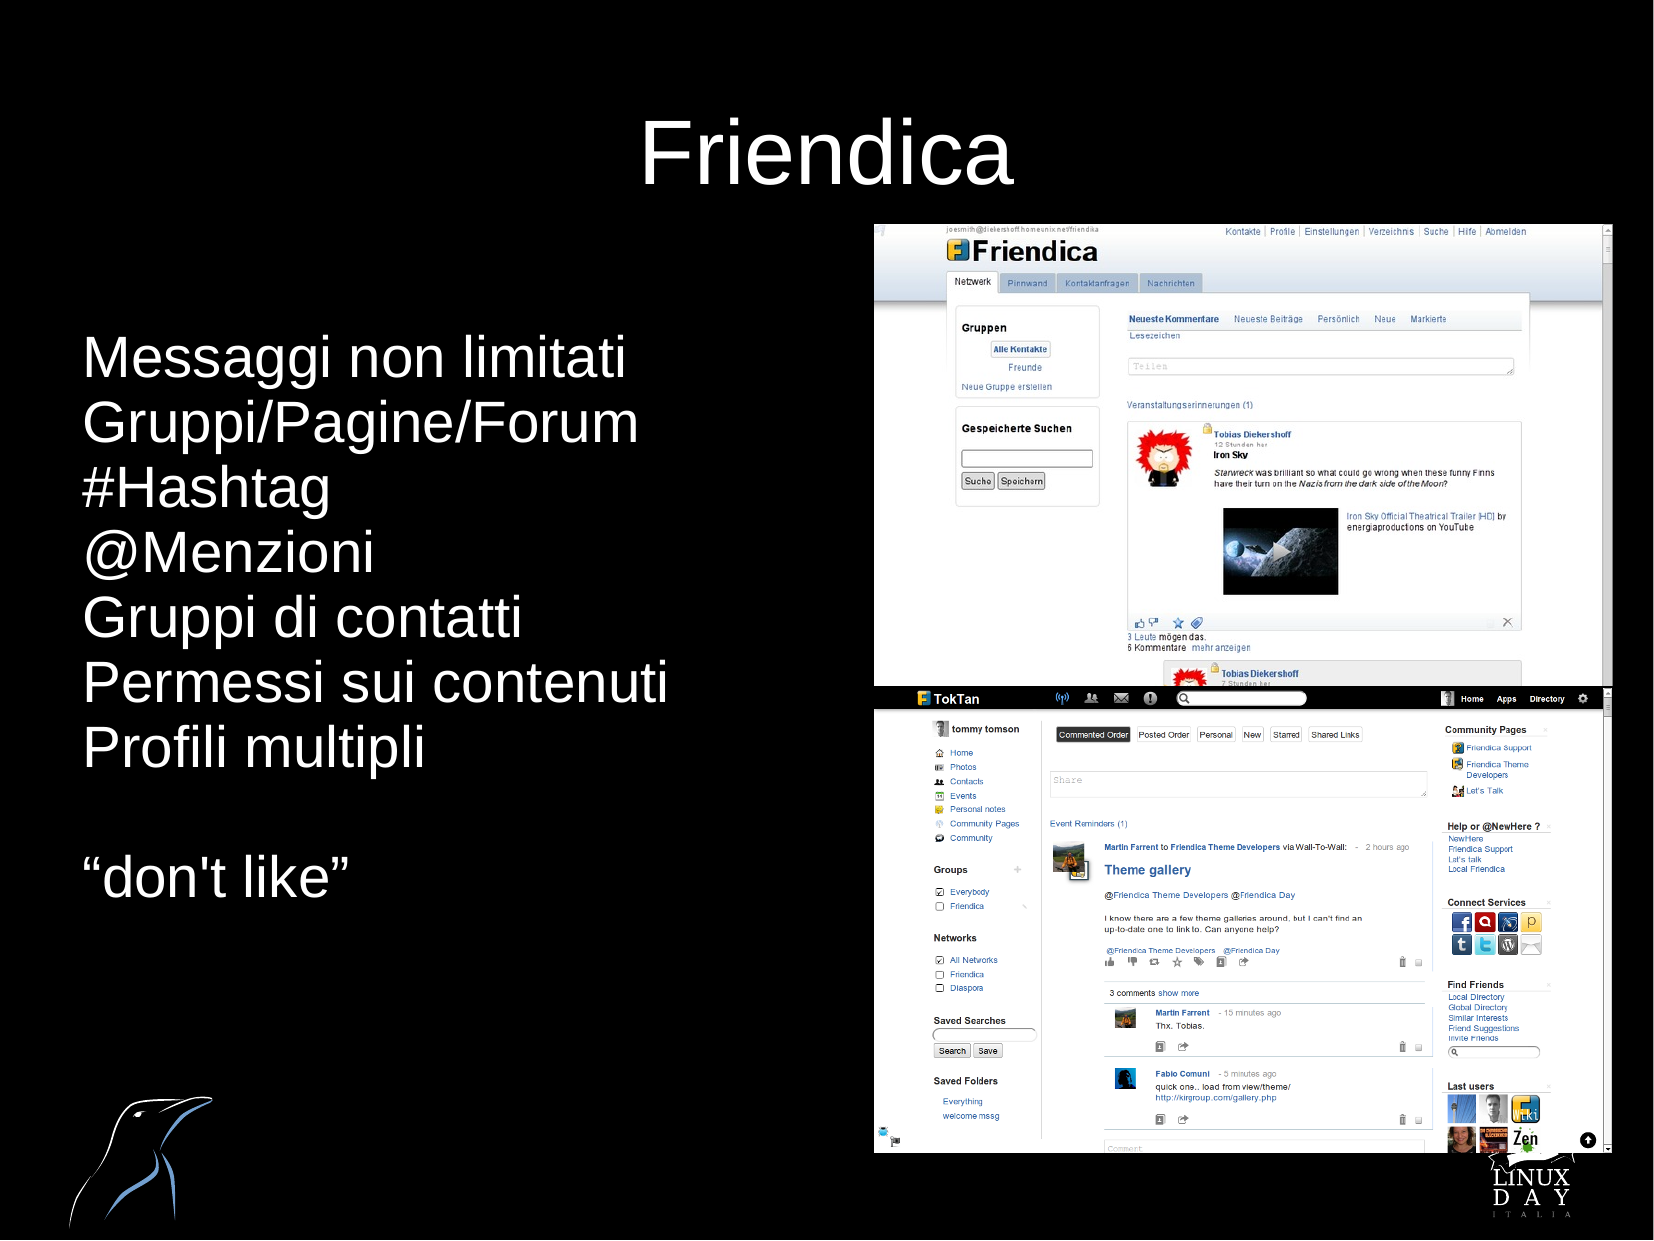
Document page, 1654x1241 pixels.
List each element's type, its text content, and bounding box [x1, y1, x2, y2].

title Friendica [82, 49, 1571, 257]
subtitle Messaggi non limitati Gruppi/Pagine/Forum #Hashtag @Menzioni Gruppi di contatti Permessi sui contenuti Profili multipli “don't like” [82, 289, 1571, 1010]
picture [874, 224, 1613, 686]
picture [874, 688, 1612, 1153]
